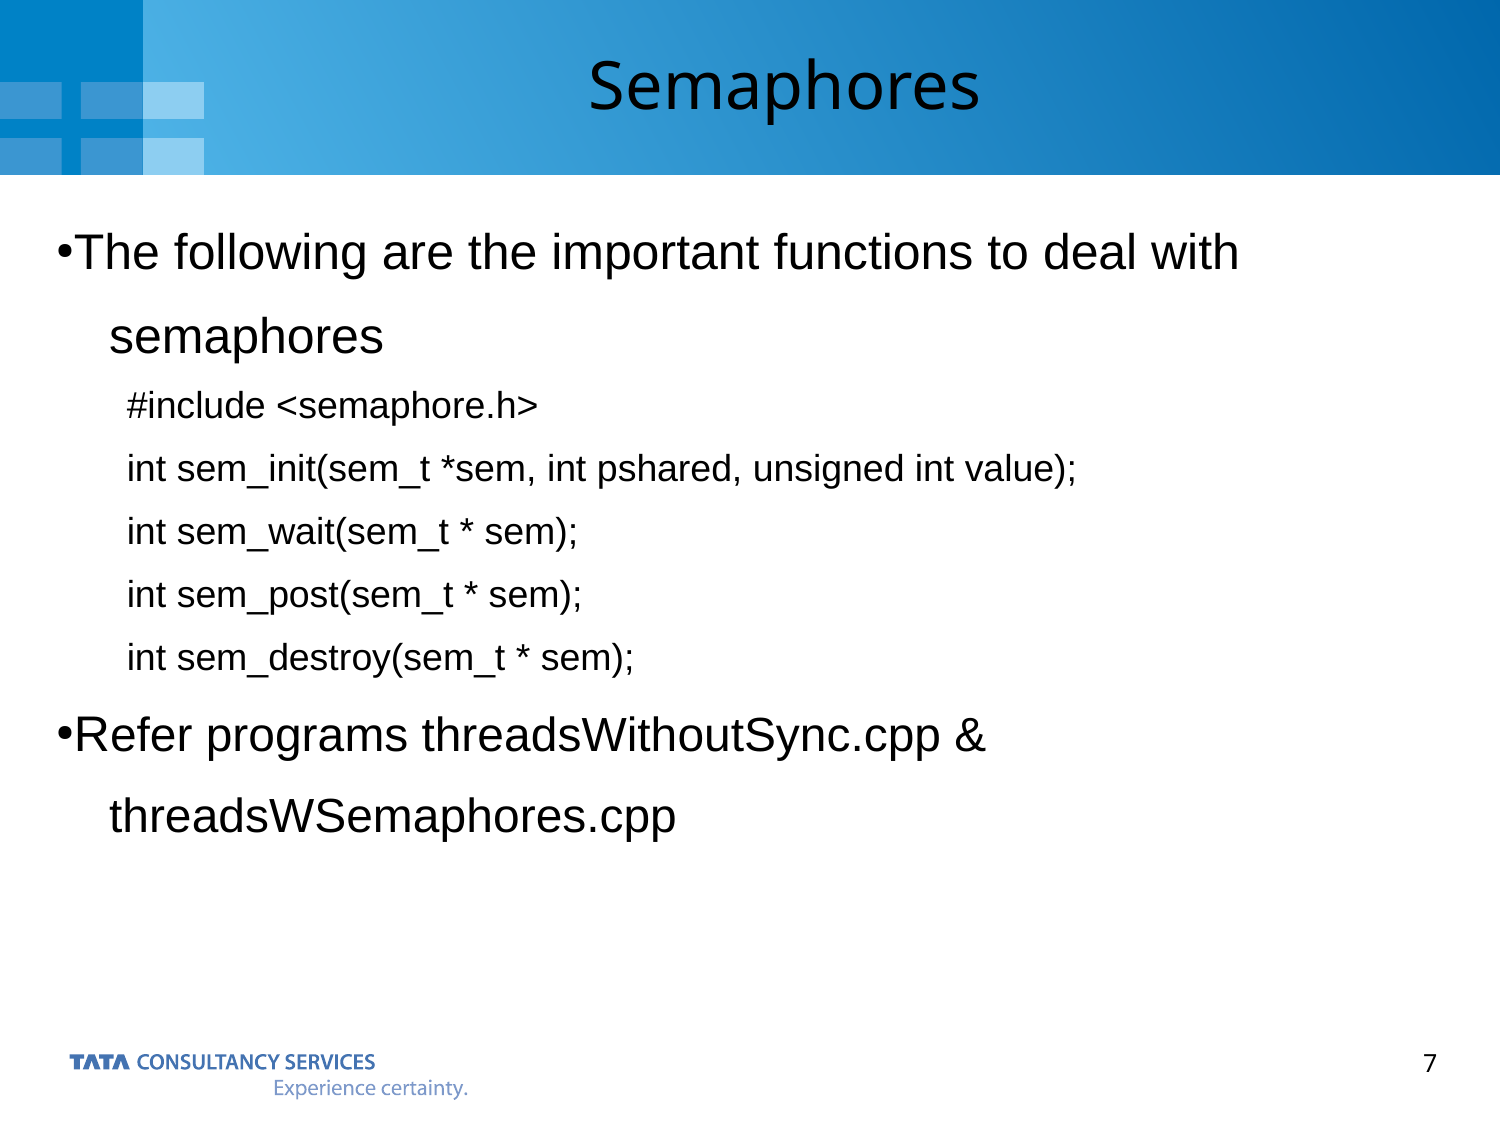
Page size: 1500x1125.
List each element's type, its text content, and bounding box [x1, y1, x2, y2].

text_box Semaphores [224, 11, 1347, 154]
text_box The following are the important functions to deal with semaphores #include <semaphore.h> int sem_init(sem_t *sem, int pshared, unsigned int value); int sem_wait(sem_t * sem); int sem_post(sem_t * sem); int sem_destroy(sem_t * sem); Refer programs threadsWithoutSync.cpp & threadsWSemaphores.cpp [23, 188, 1477, 1040]
